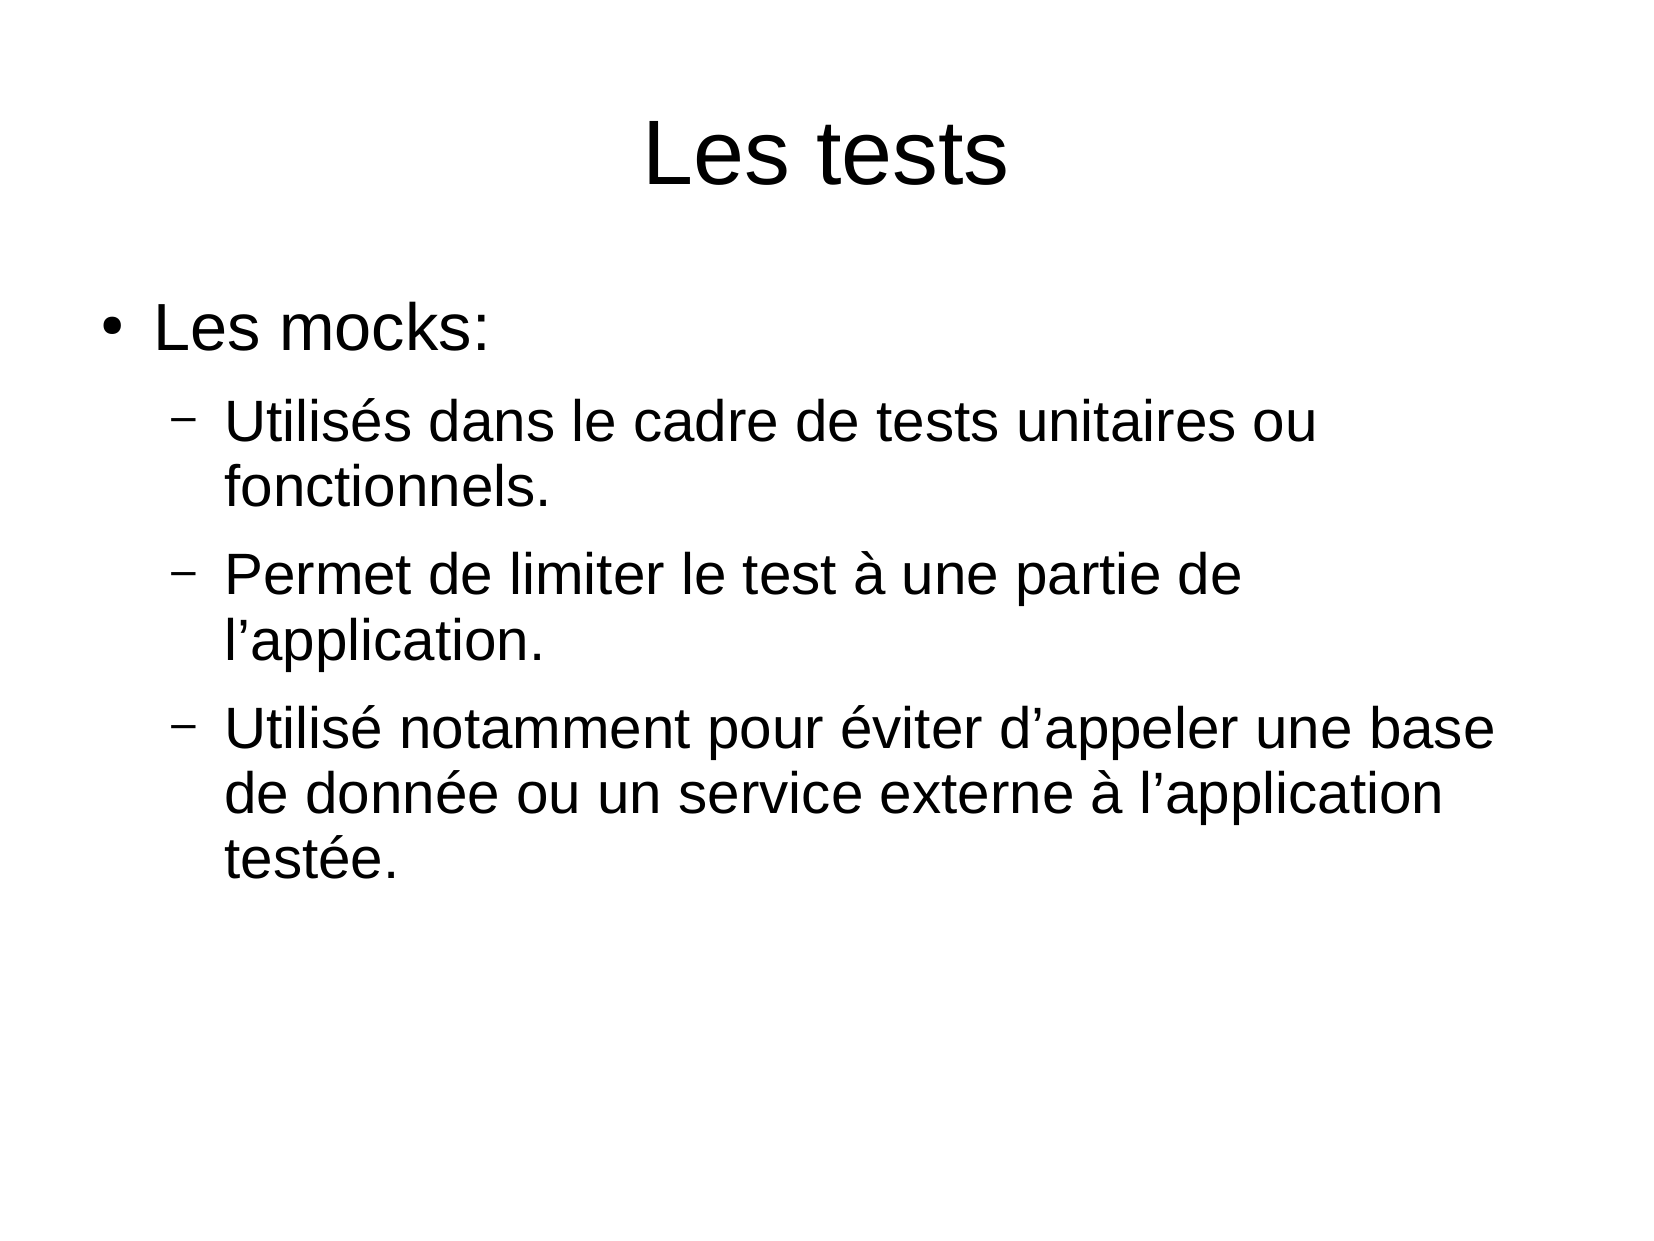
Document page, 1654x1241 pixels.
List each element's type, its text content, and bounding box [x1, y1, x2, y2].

title Les tests [82, 49, 1571, 257]
list Les mocks: Utilisés dans le cadre de tests unitaires ou fonctionnels. Permet de limiter le test à une partie de l’application. Utilisé notamment pour éviter d’appeler une base de donnée ou un service externe à l’application testée. [82, 290, 1571, 1010]
